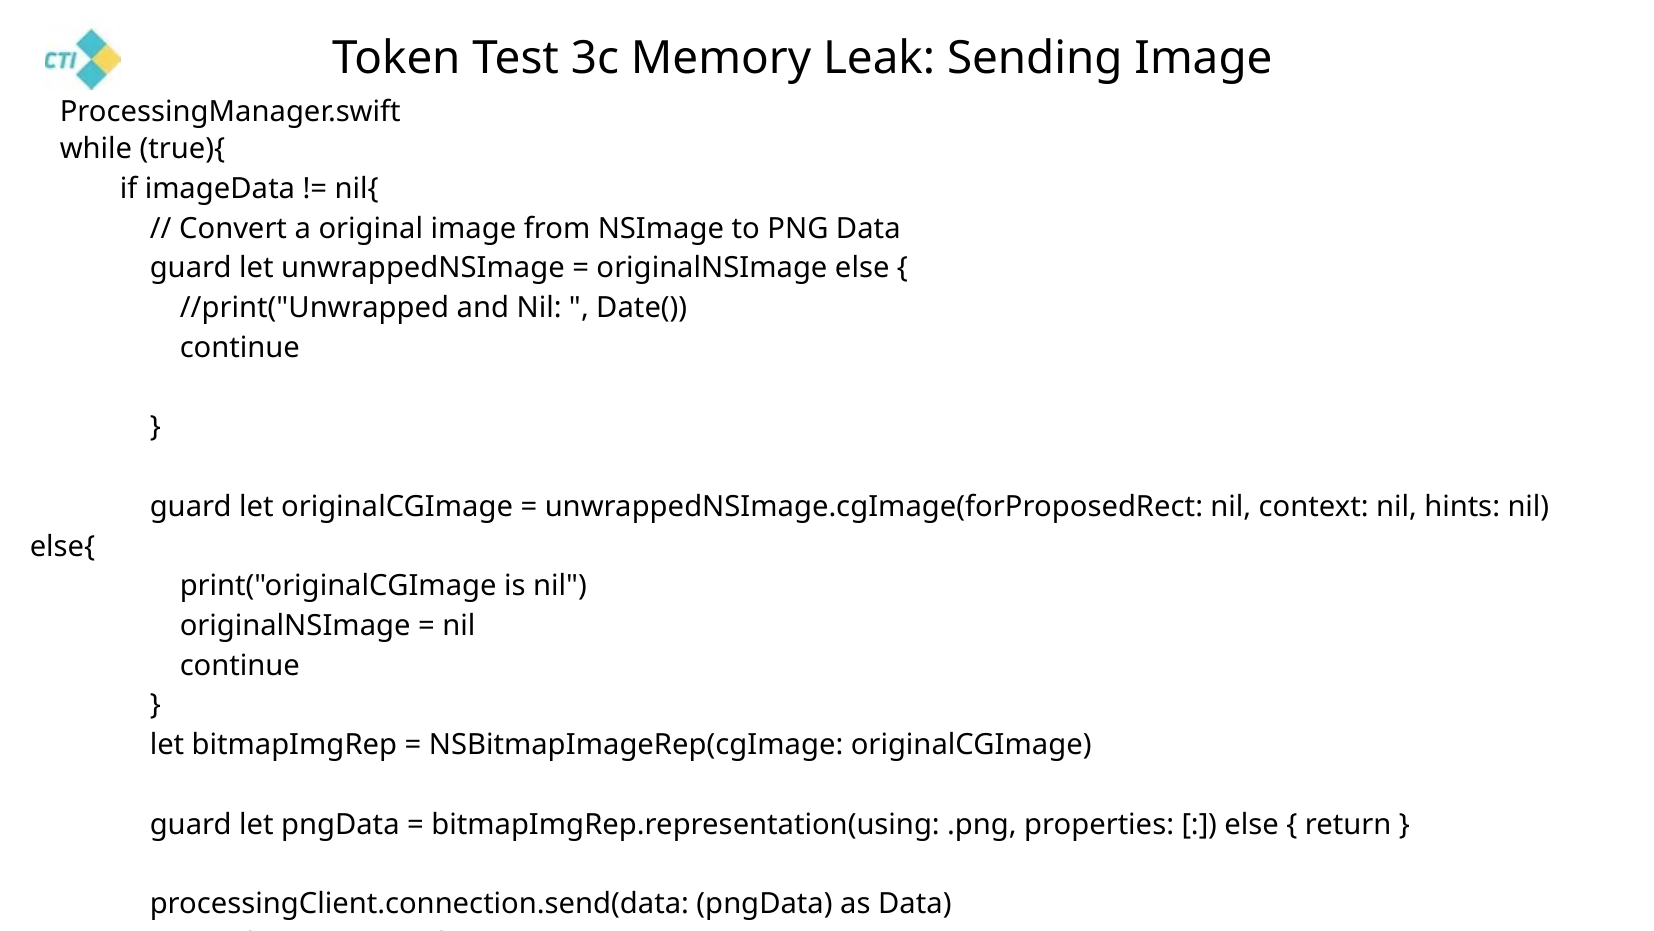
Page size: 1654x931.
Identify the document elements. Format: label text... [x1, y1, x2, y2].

text_box ProcessingManager.swift [45, 82, 496, 166]
text_box while (true){ if imageData != nil{ // Convert a original image from NSImage to PNG Data guard let unwrappedNSImage = originalNSImage else { //print("Unwrapped and Nil: ", Date()) continue } guard let originalCGImage = unwrappedNSImage.cgImage(forProposedRect: nil, context: nil, hints: nil) else{ print("originalCGImage is nil") originalNSImage = nil continue } let bitmapImgRep = NSBitmapImageRep(cgImage: originalCGImage) guard let pngData = bitmapImgRep.representation(using: .png, properties: [:]) else { return } processingClient.connection.send(data: (pngData) as Data) originalNSImage = nil } } [15, 120, 1591, 923]
text_box Token Test 3c Memory Leak: Sending Image [225, 17, 1381, 120]
picture [45, 18, 121, 82]
